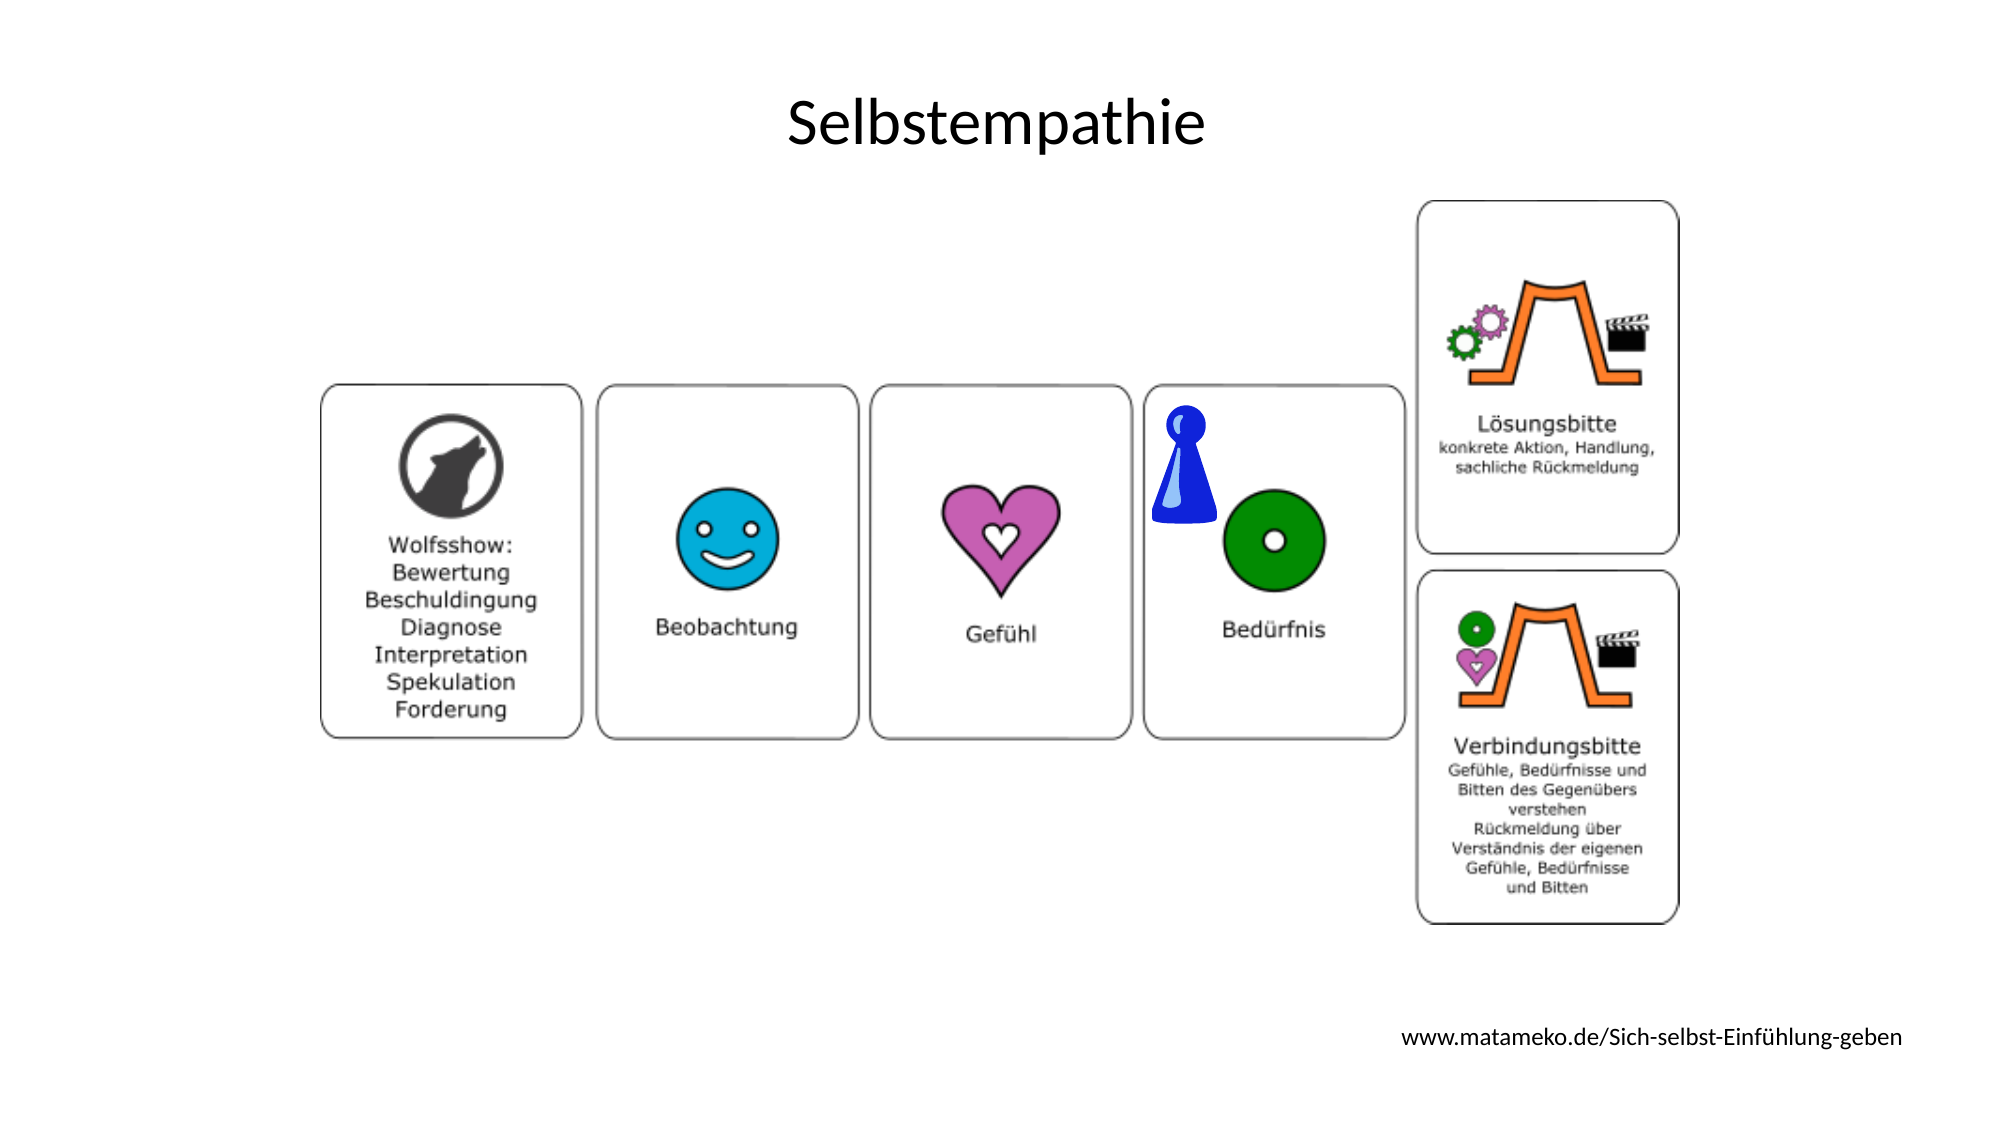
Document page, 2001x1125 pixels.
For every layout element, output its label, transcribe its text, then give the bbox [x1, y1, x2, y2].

text_box www.matameko.de/Sich-selbst-Einfühlung-geben [1386, 1013, 1919, 1058]
picture [320, 200, 1680, 925]
text_box [1152, 405, 1217, 524]
text_box Selbstempathie [772, 70, 1228, 167]
